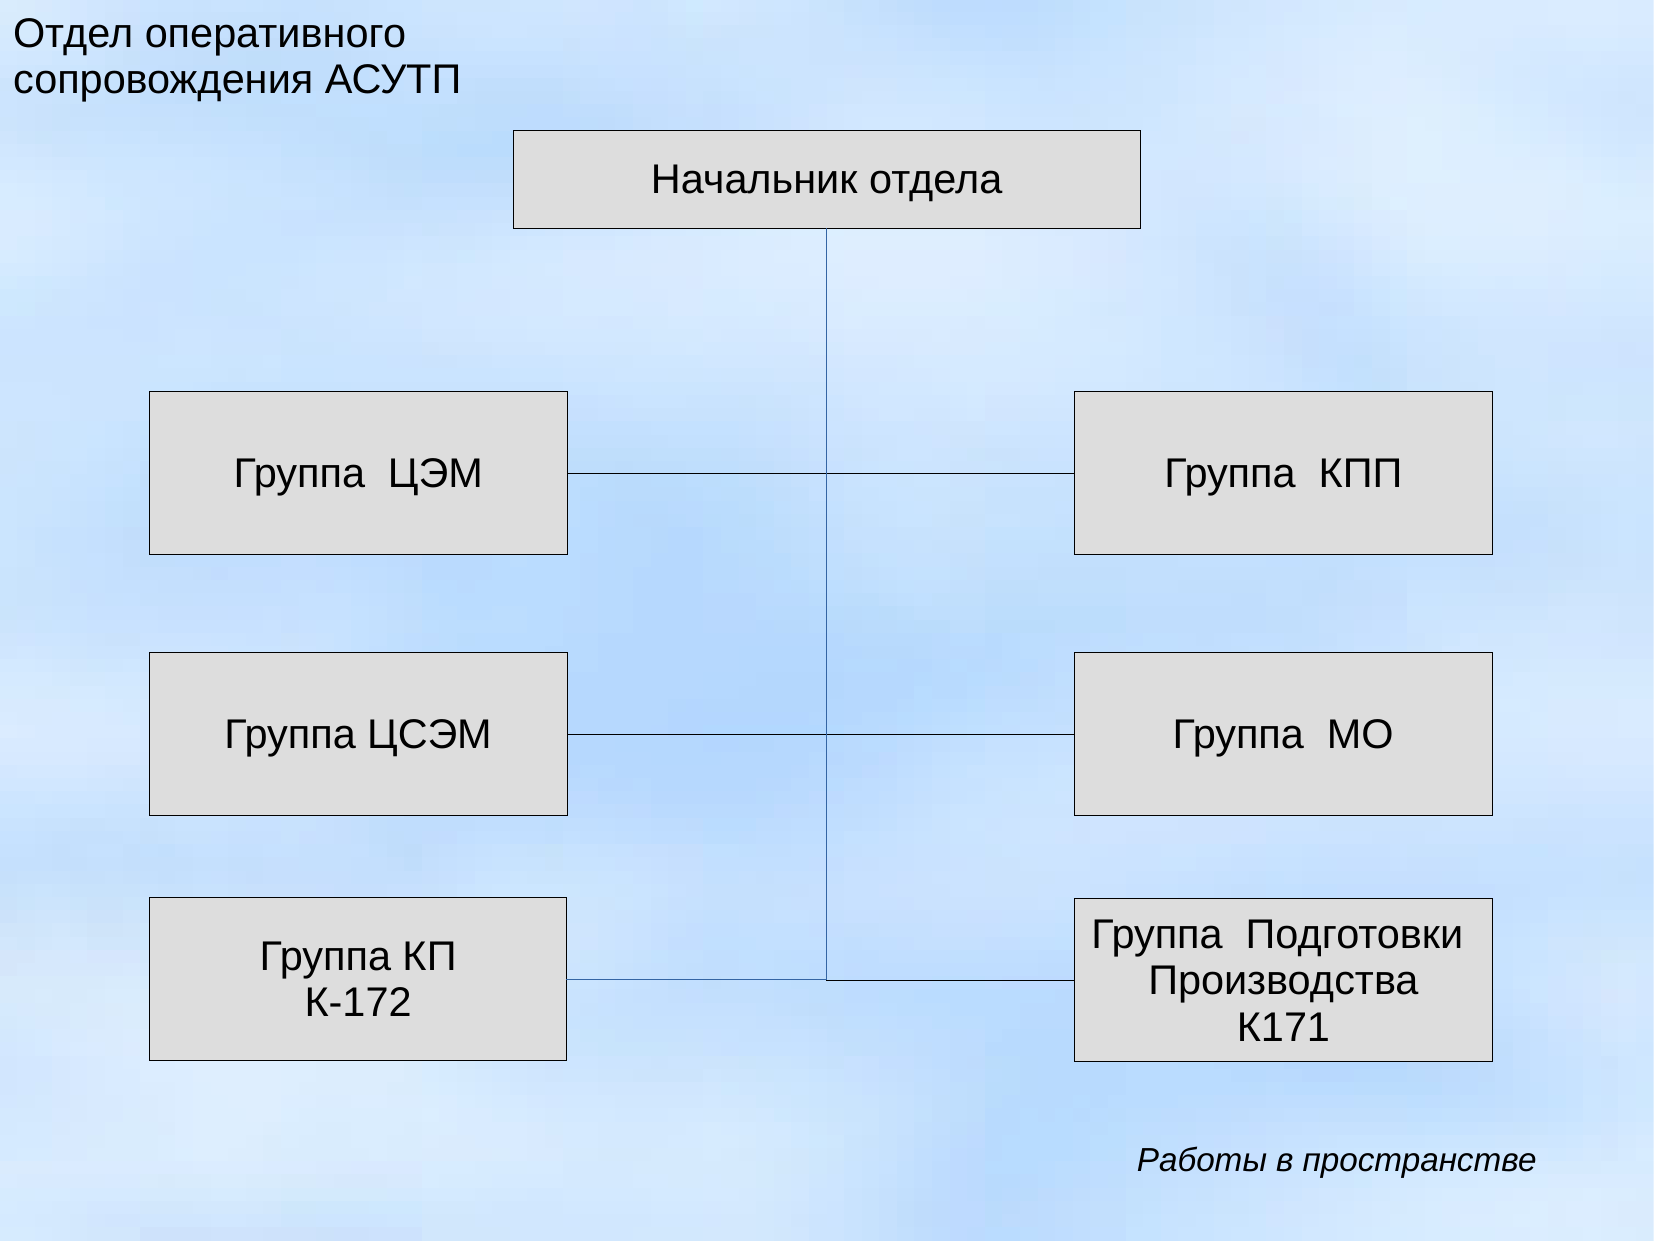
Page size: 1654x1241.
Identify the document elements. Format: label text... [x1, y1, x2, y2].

text_box Группа КПП [1074, 391, 1493, 555]
text_box Отдел оперативного сопровождения АСУТП [0, 2, 568, 111]
text_box Начальник отдела [513, 130, 1141, 229]
picture [0, 0, 1654, 1241]
text_box Работы в пространстве [1122, 1133, 1552, 1186]
text_box Группа МО [1074, 652, 1493, 816]
text_box Группа ЦСЭМ [149, 652, 568, 816]
text_box Группа ЦЭМ [149, 391, 568, 555]
text_box Группа КП К-172 [149, 897, 567, 1061]
text_box Группа Подготовки Производства К171 [1074, 898, 1493, 1062]
